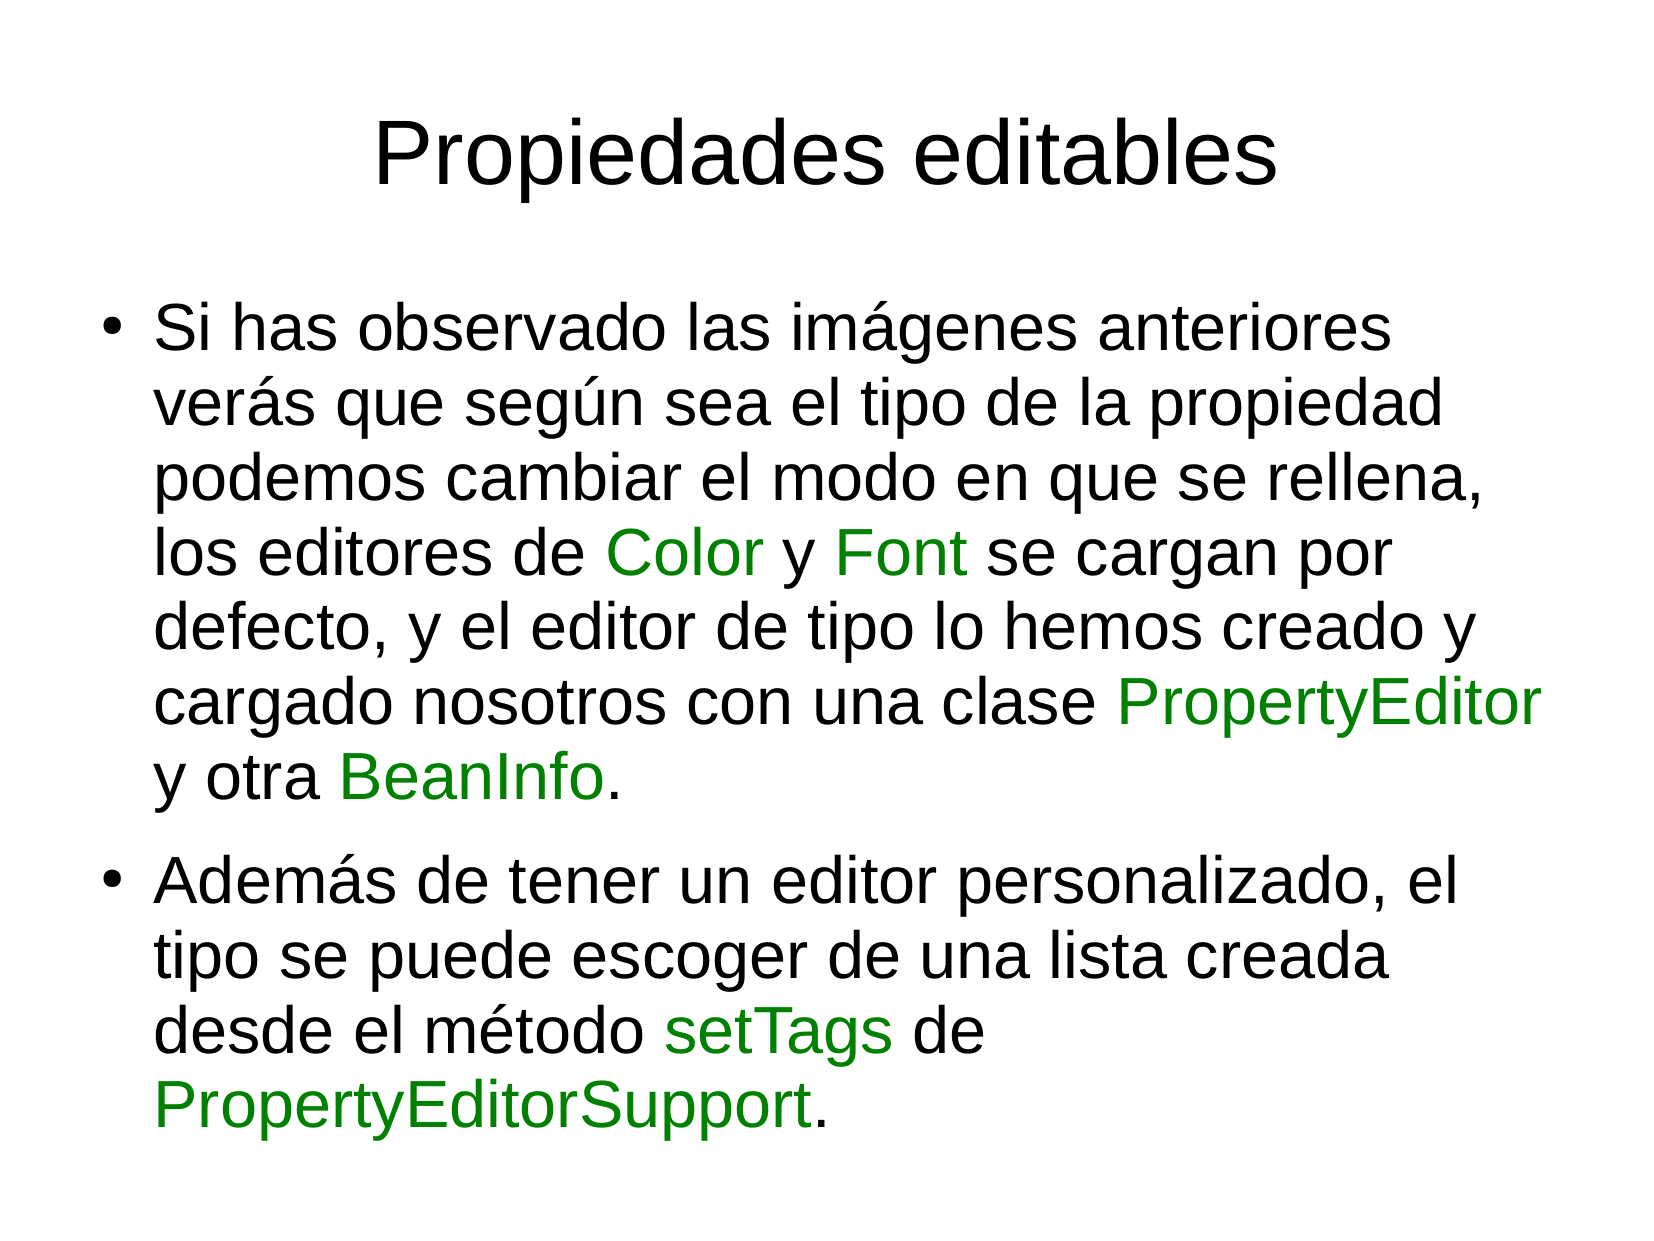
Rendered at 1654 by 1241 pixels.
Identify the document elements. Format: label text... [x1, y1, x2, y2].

list Si has observado las imágenes anteriores verás que según sea el tipo de la propiedad podemos cambiar el modo en que se rellena, los editores de Color y Font se cargan por defecto, y el editor de tipo lo hemos creado y cargado nosotros con una clase PropertyEditor y otra BeanInfo. Además de tener un editor personalizado, el tipo se puede escoger de una lista creada desde el método setTags de PropertyEditorSupport. [82, 290, 1571, 1109]
title Propiedades editables [82, 49, 1571, 257]
